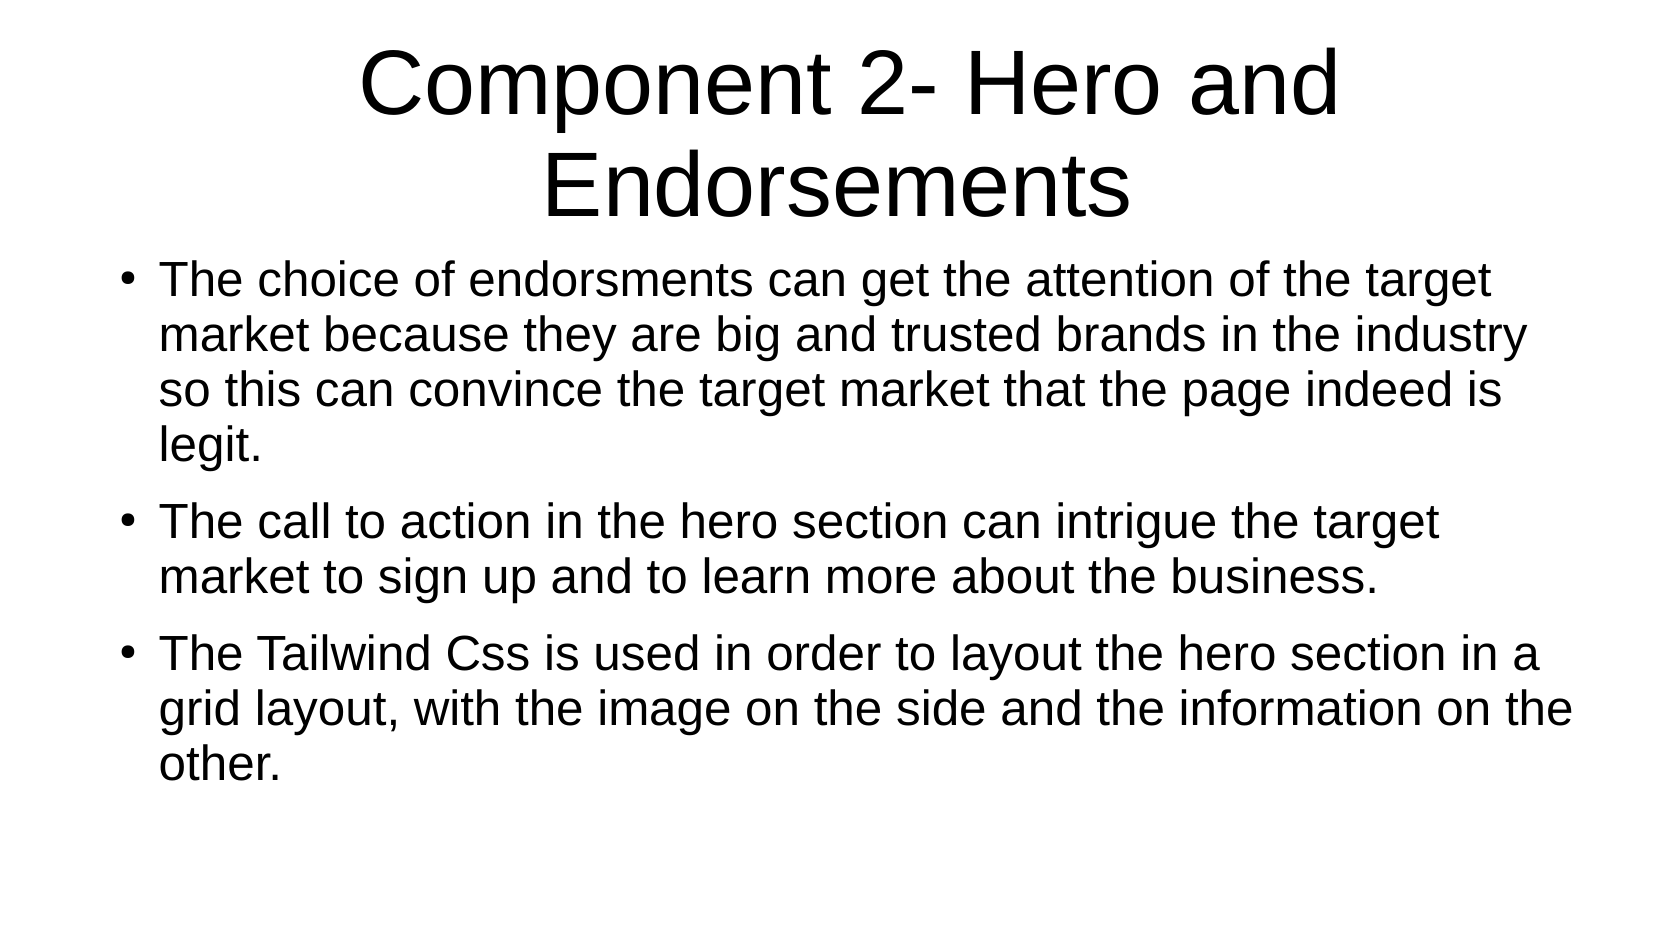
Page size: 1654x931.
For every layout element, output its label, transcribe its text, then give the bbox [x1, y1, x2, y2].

title Component 2- Hero and Endorsements [106, 31, 1595, 237]
list The choice of endorsments can get the attention of the target market because they are big and trusted brands in the industry so this can convince the target market that the page indeed is legit. The call to action in the hero section can intrigue the target market to sign up and to learn more about the business. The Tailwind Css is used in order to layout the hero section in a grid layout, with the image on the side and the information on the other. [106, 251, 1595, 792]
